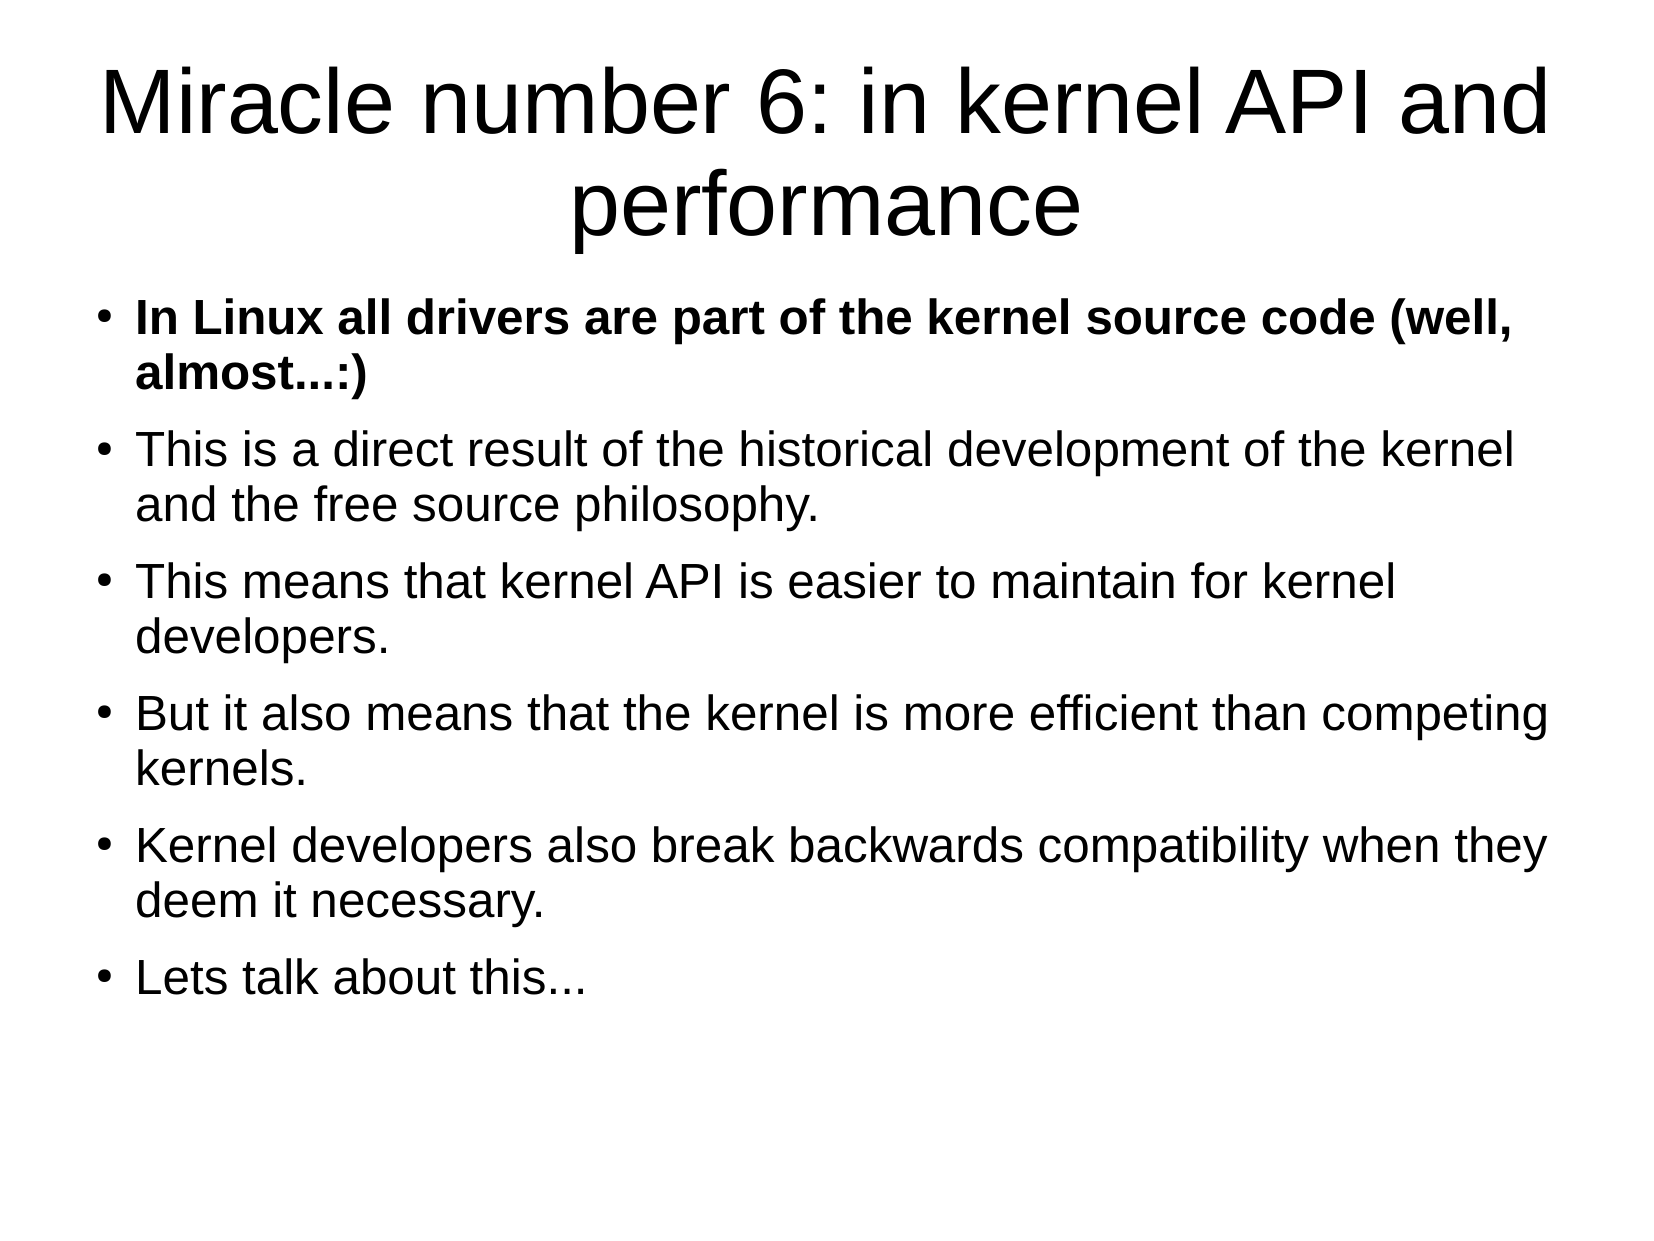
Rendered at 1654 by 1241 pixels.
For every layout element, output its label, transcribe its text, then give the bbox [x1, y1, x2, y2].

list In Linux all drivers are part of the kernel source code (well, almost...:) This is a direct result of the historical development of the kernel and the free source philosophy. This means that kernel API is easier to maintain for kernel developers. But it also means that the kernel is more efficient than competing kernels. Kernel developers also break backwards compatibility when they deem it necessary. Lets talk about this... [82, 290, 1571, 1010]
title Miracle number 6: in kernel API and performance [82, 49, 1571, 257]
